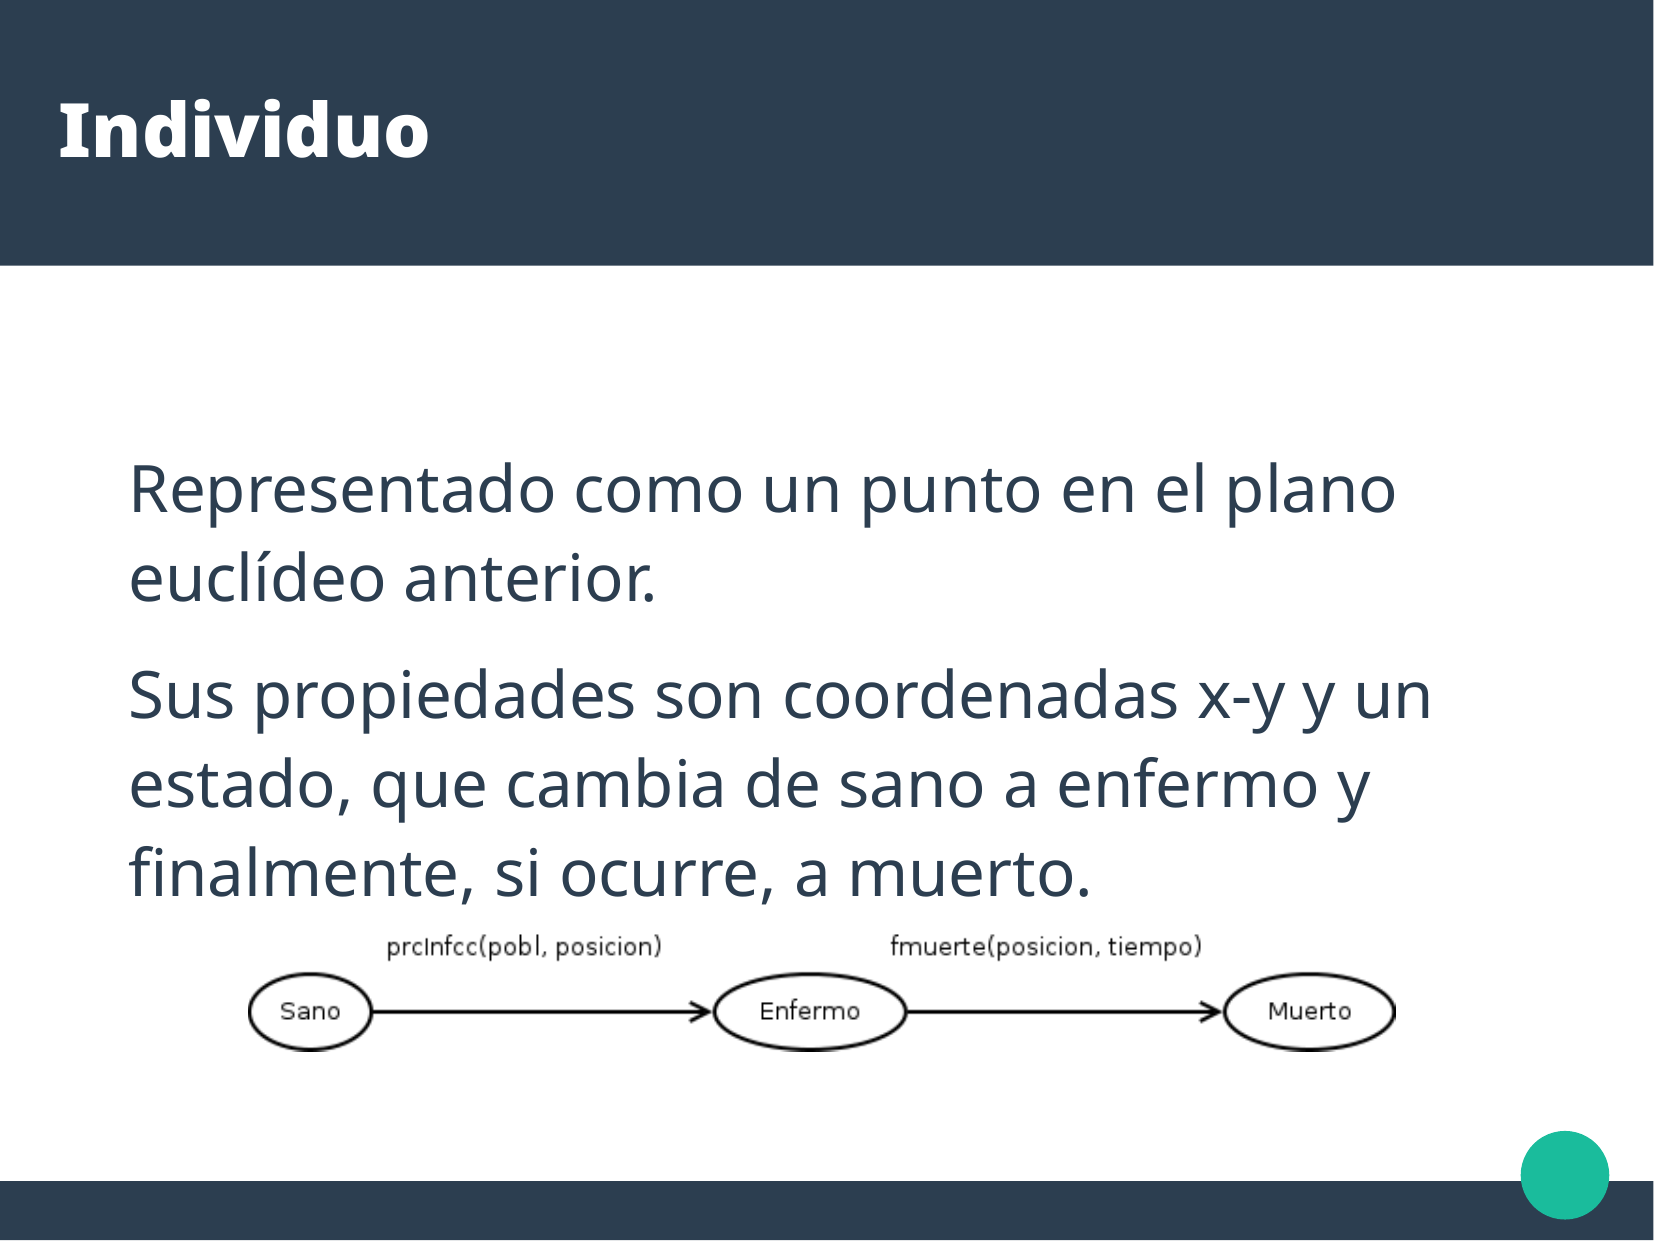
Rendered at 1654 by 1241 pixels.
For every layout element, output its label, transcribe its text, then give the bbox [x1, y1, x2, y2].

list Representado como un punto en el plano euclídeo anterior. Sus propiedades son coordenadas x-y y un estado, que cambia de sano a enfermo y finalmente, si ocurre, a muerto. [59, 324, 1595, 1152]
picture [248, 933, 1396, 1052]
title Individuo [59, 49, 1595, 207]
